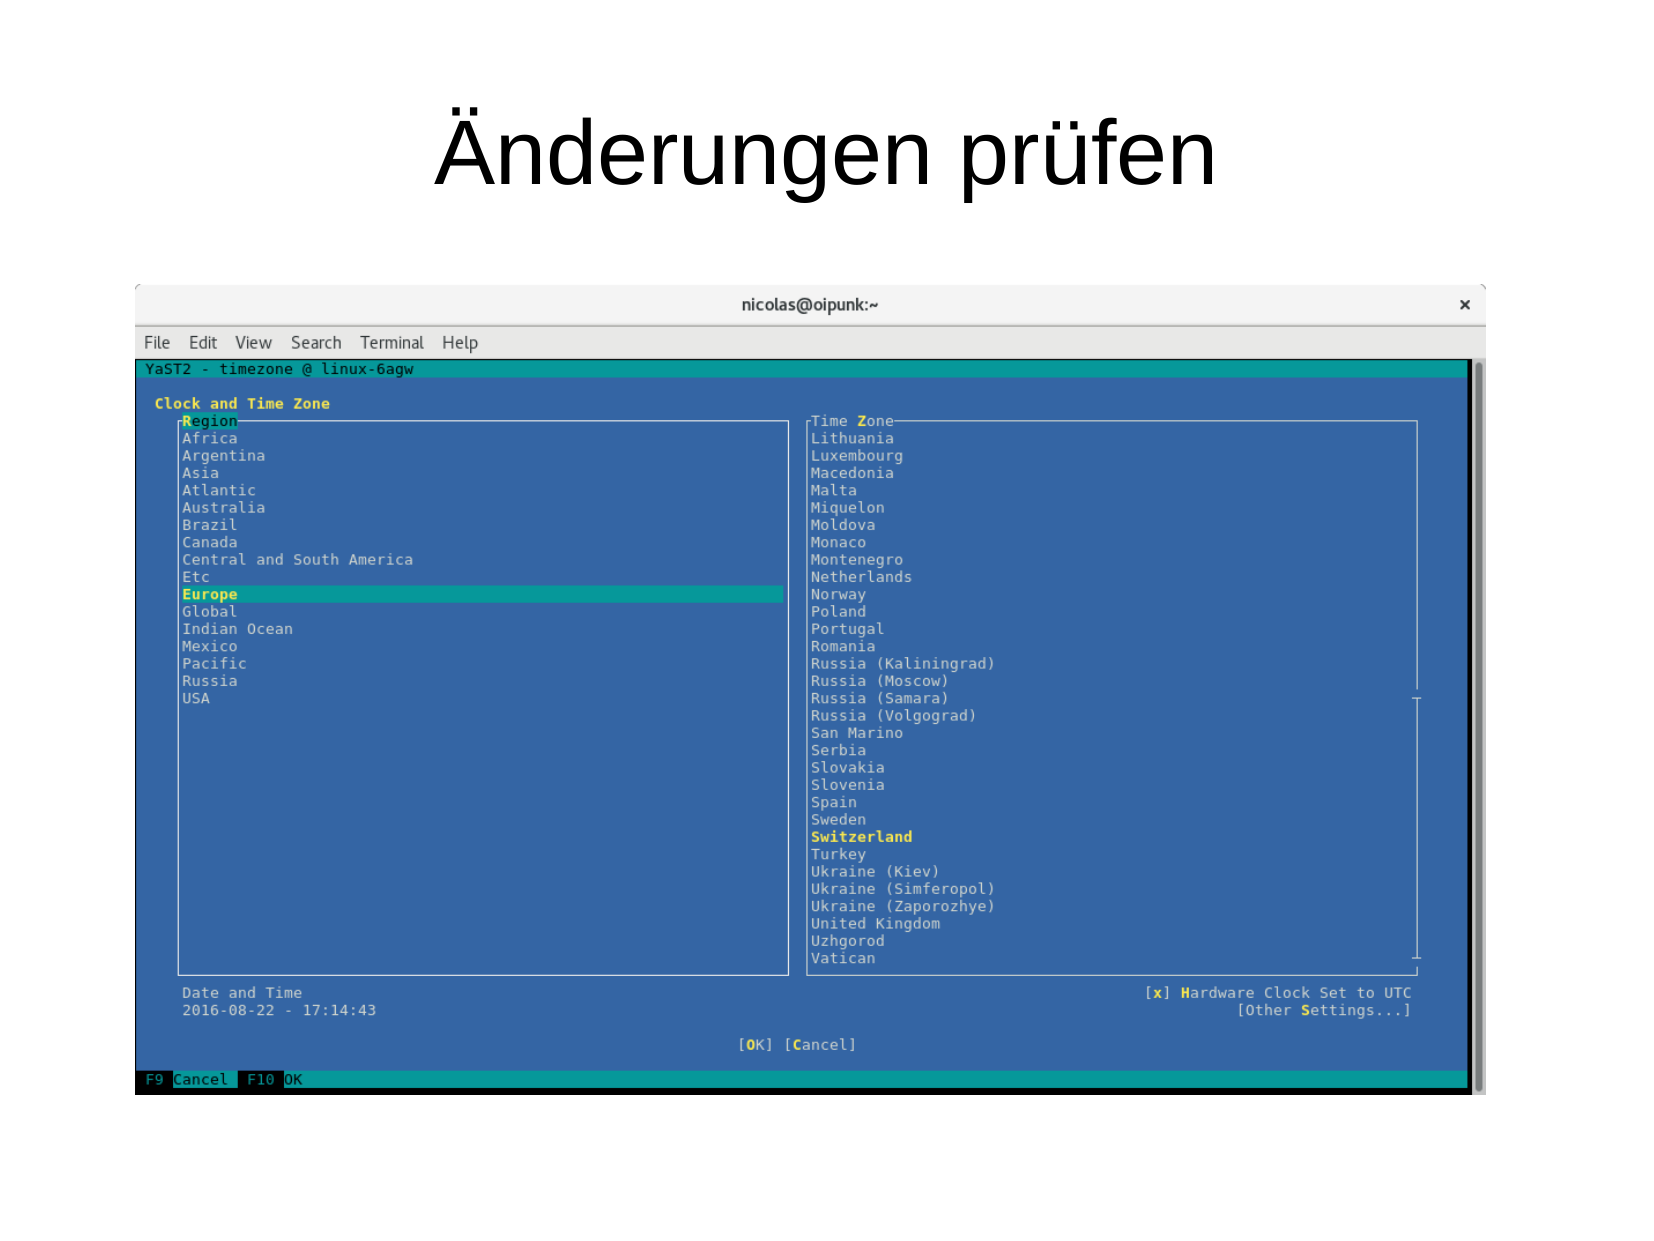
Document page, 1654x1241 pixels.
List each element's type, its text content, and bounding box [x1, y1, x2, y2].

title Änderungen prüfen [82, 49, 1571, 257]
picture [135, 284, 1486, 1096]
